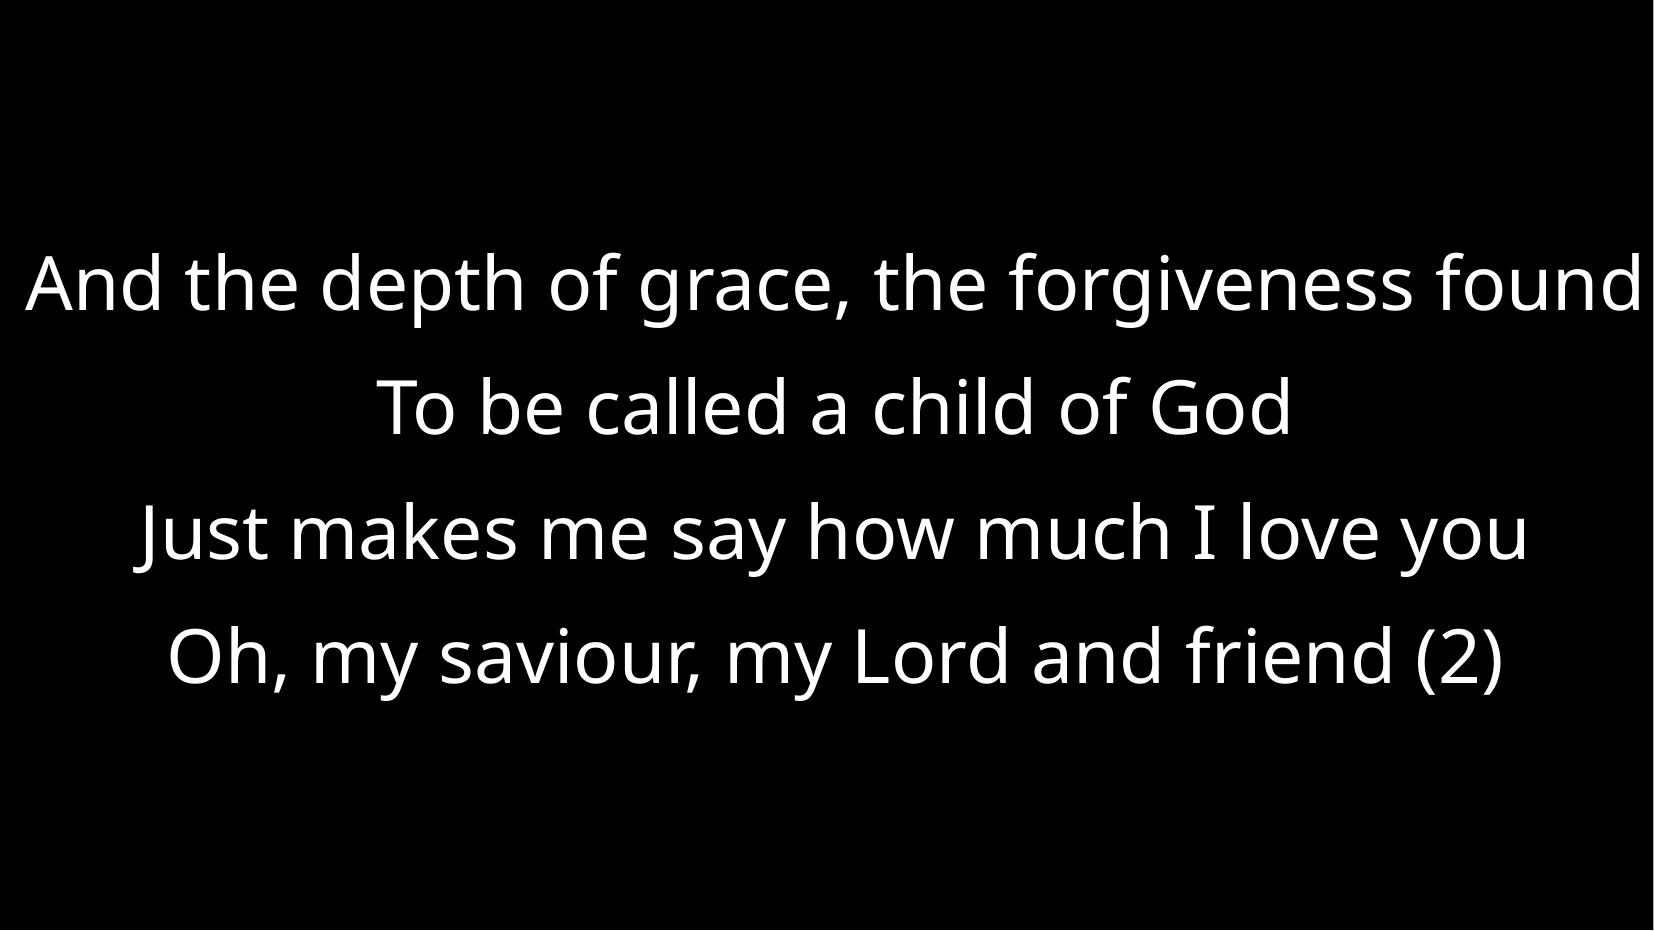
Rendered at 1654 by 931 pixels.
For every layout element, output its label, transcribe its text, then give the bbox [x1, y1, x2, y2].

list And the depth of grace, the forgiveness found To be called a child of God Just makes me say how much I love you Oh, my saviour, my Lord and friend (2) [0, 230, 1654, 922]
